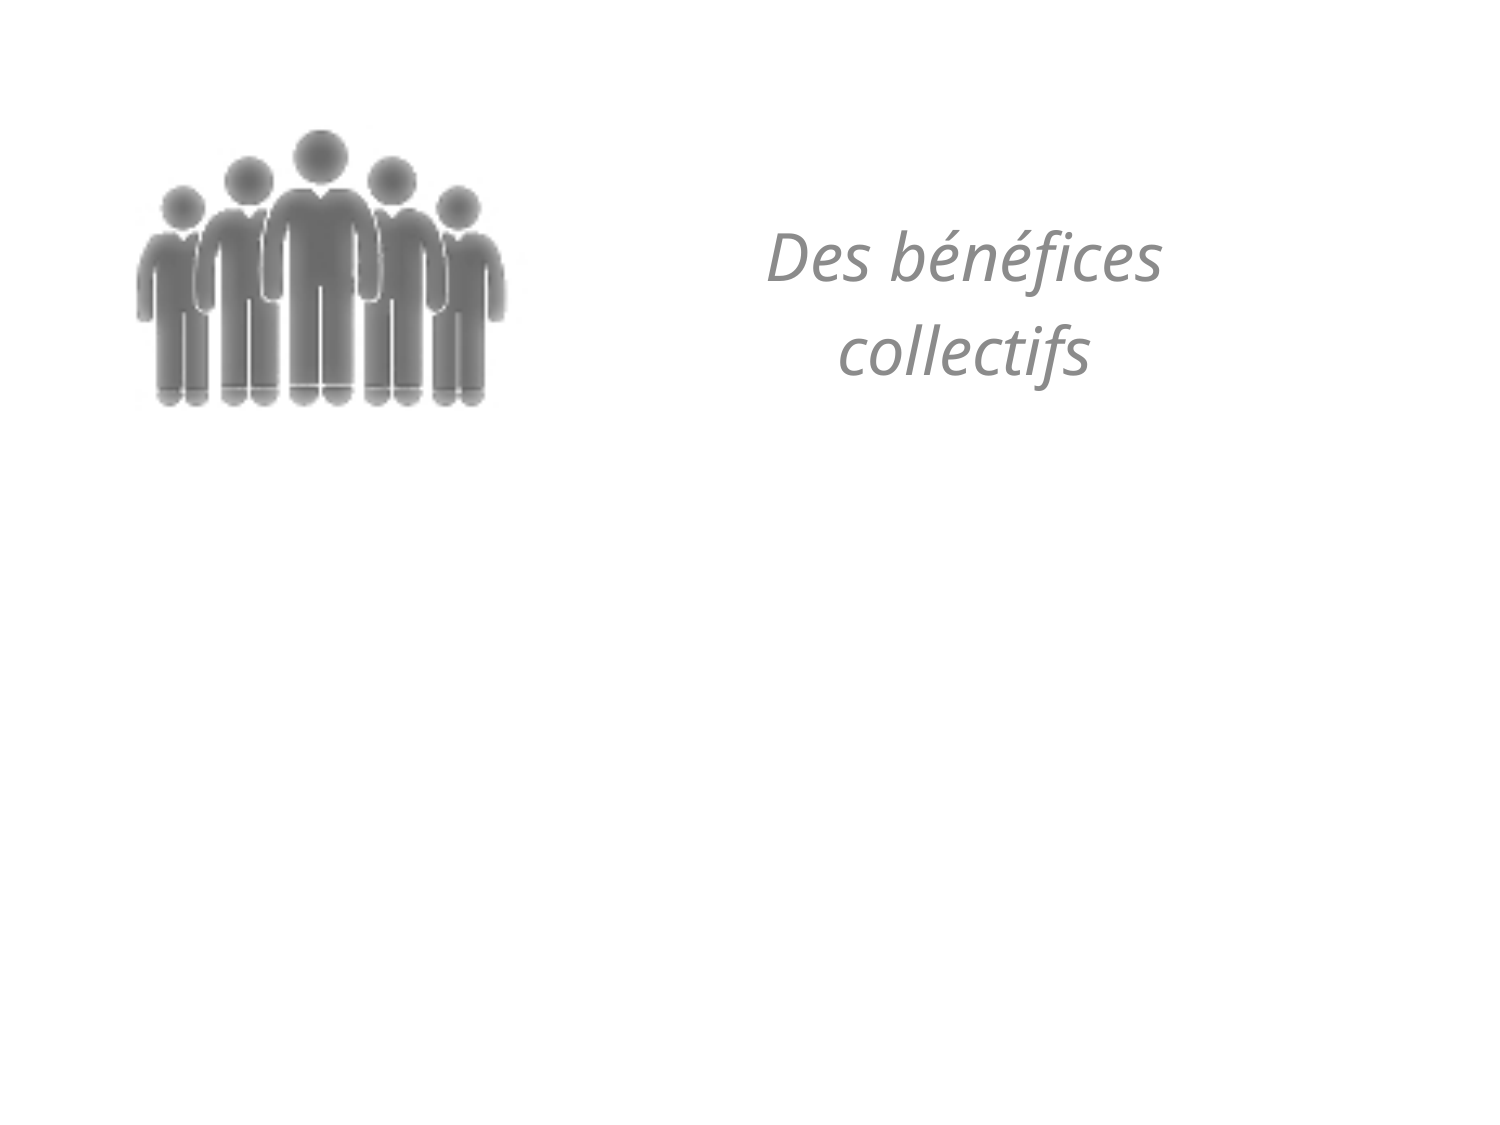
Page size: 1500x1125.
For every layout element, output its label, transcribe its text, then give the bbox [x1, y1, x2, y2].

text_box Des bénéfices collectifs [506, 66, 1424, 538]
picture [112, 125, 528, 427]
